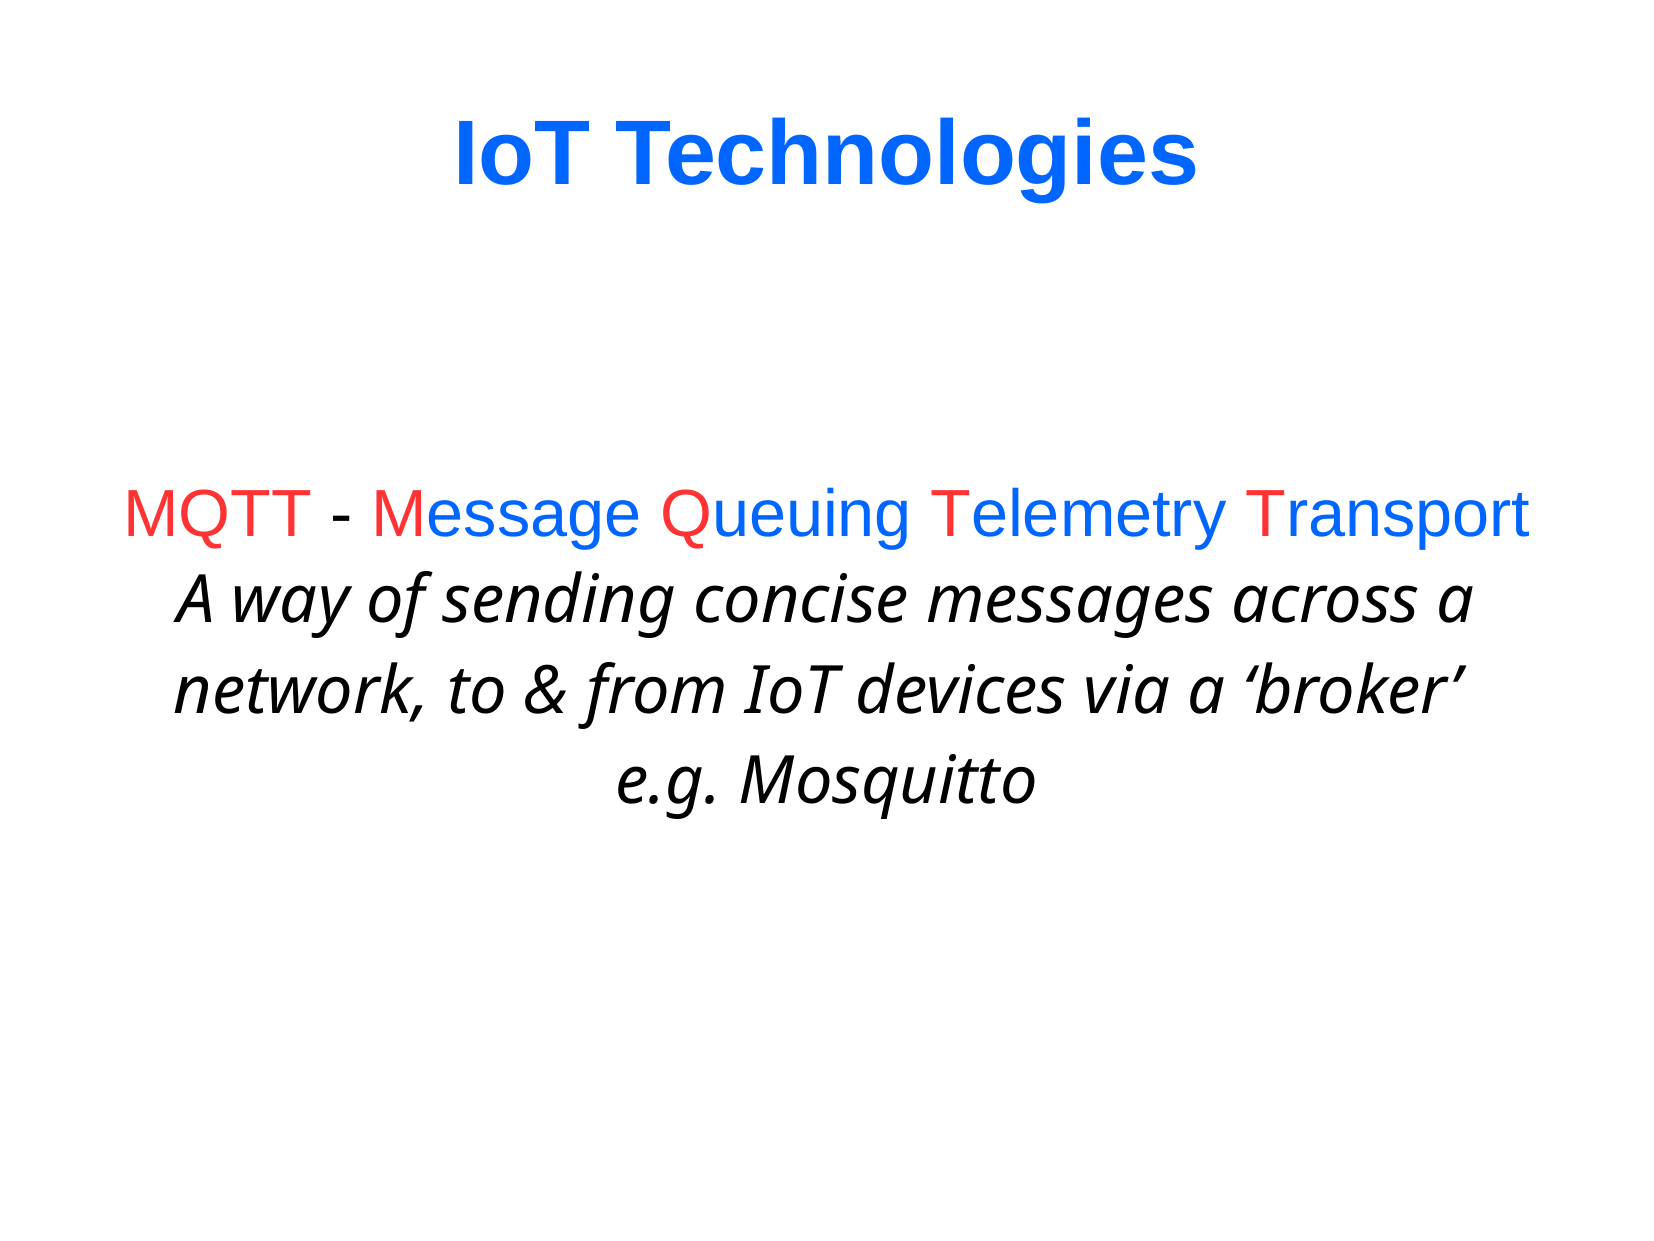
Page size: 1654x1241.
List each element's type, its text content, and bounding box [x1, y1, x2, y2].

subtitle MQTT - Message Queuing Telemetry Transport A way of sending concise messages across a network, to & from IoT devices via a ‘broker’ e.g. Mosquitto [82, 290, 1571, 1010]
title IoT Technologies [82, 49, 1571, 257]
